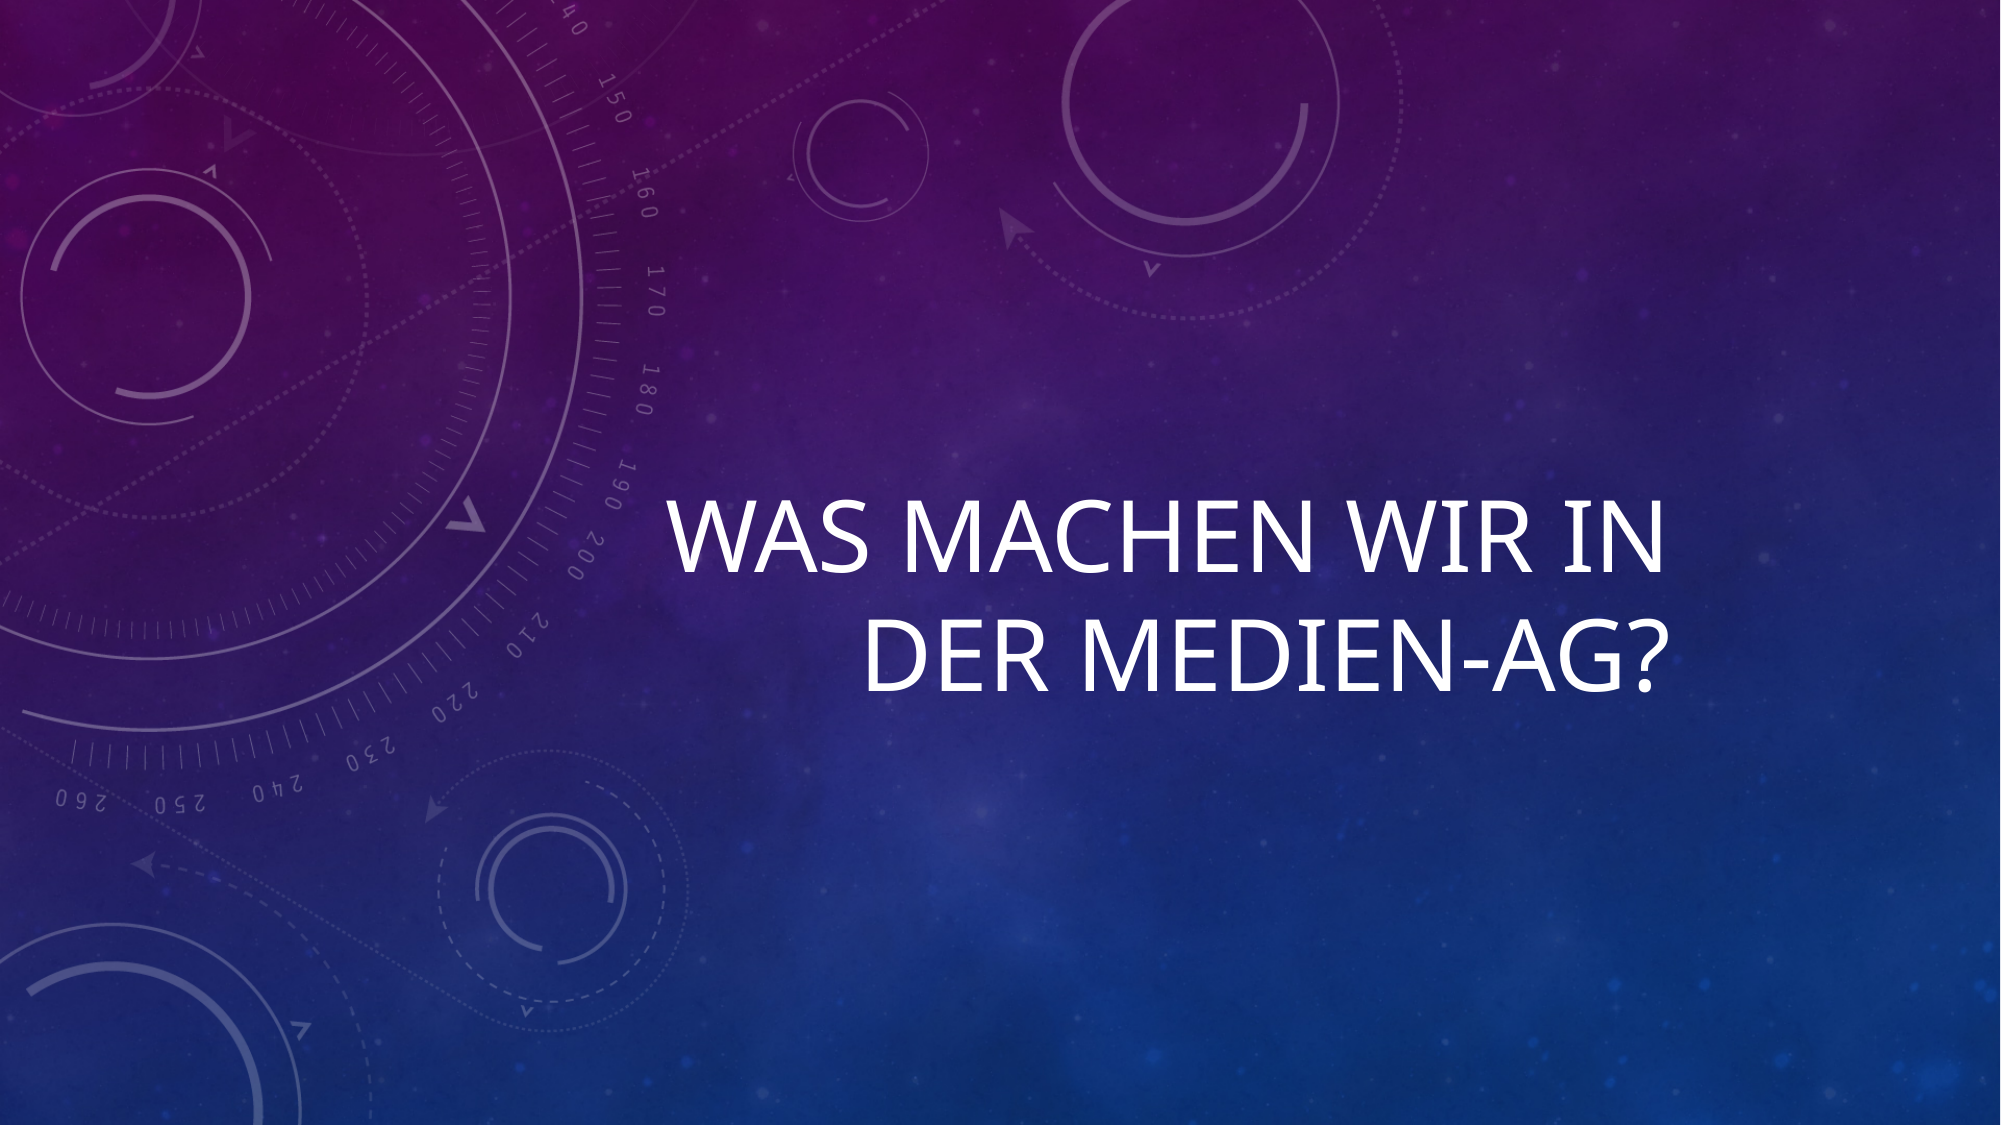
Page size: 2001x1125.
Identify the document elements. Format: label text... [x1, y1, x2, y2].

title Was machen wir in der Medien-AG? [650, 322, 1831, 720]
picture [0, 0, 2001, 1125]
